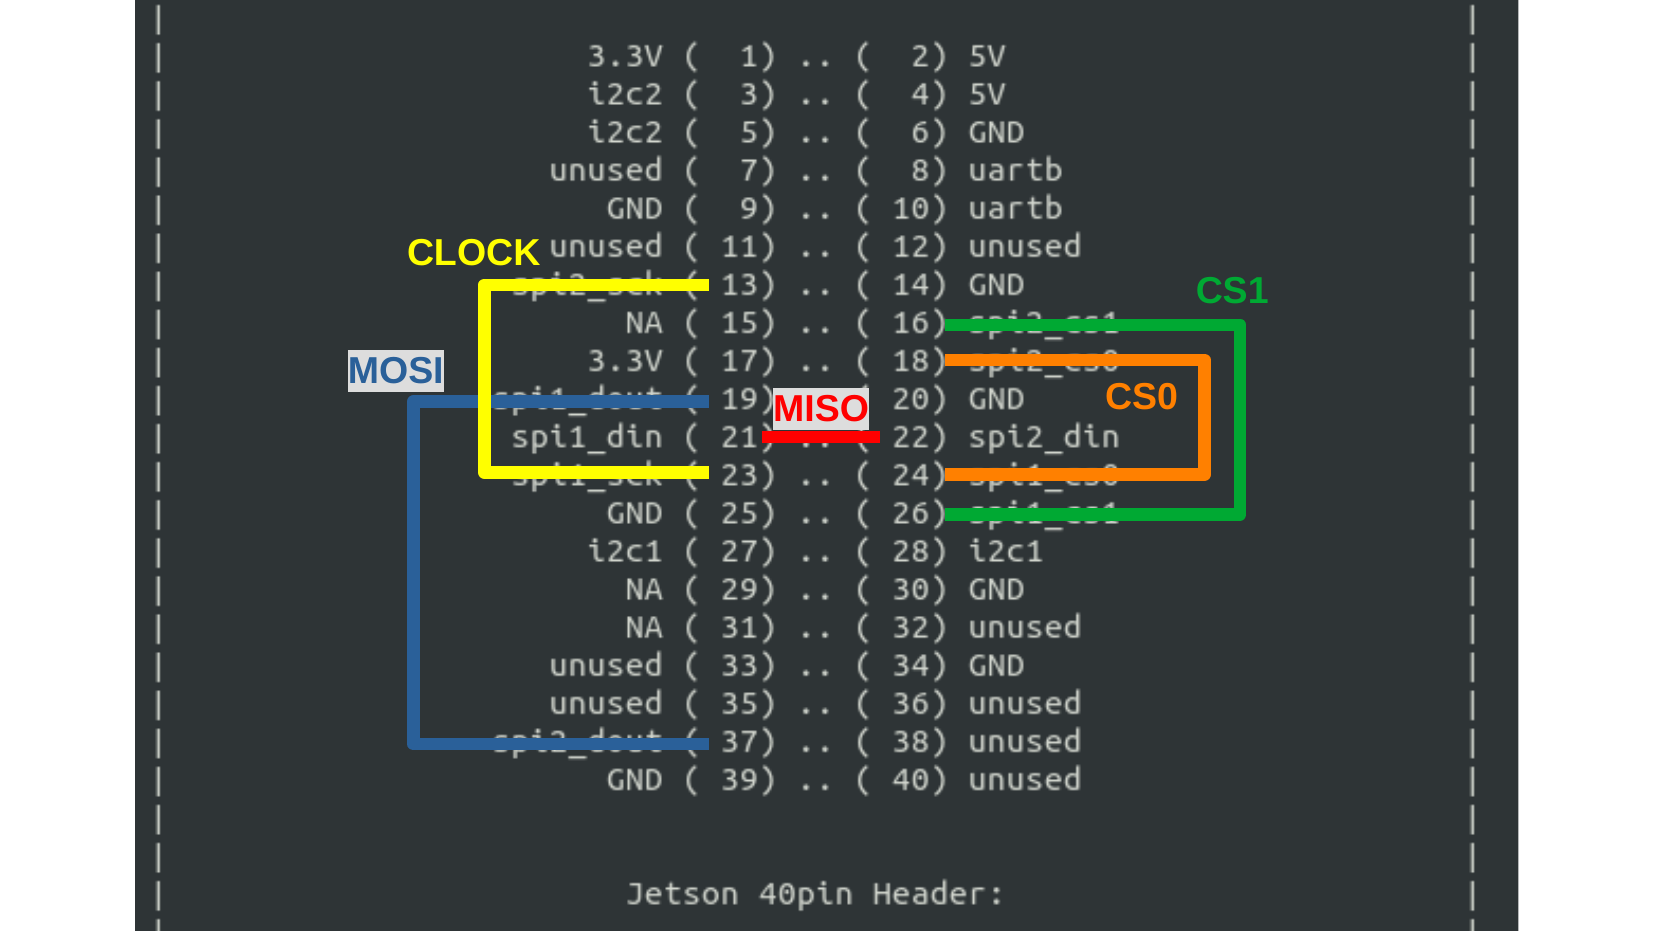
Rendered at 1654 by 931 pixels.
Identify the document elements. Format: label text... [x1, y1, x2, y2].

text_box MISO [758, 380, 885, 438]
text_box CLOCK [392, 224, 556, 282]
text_box CS1 [1181, 262, 1284, 319]
text_box CS0 [1090, 368, 1193, 426]
picture [135, 0, 1519, 931]
text_box MOSI [333, 342, 459, 400]
